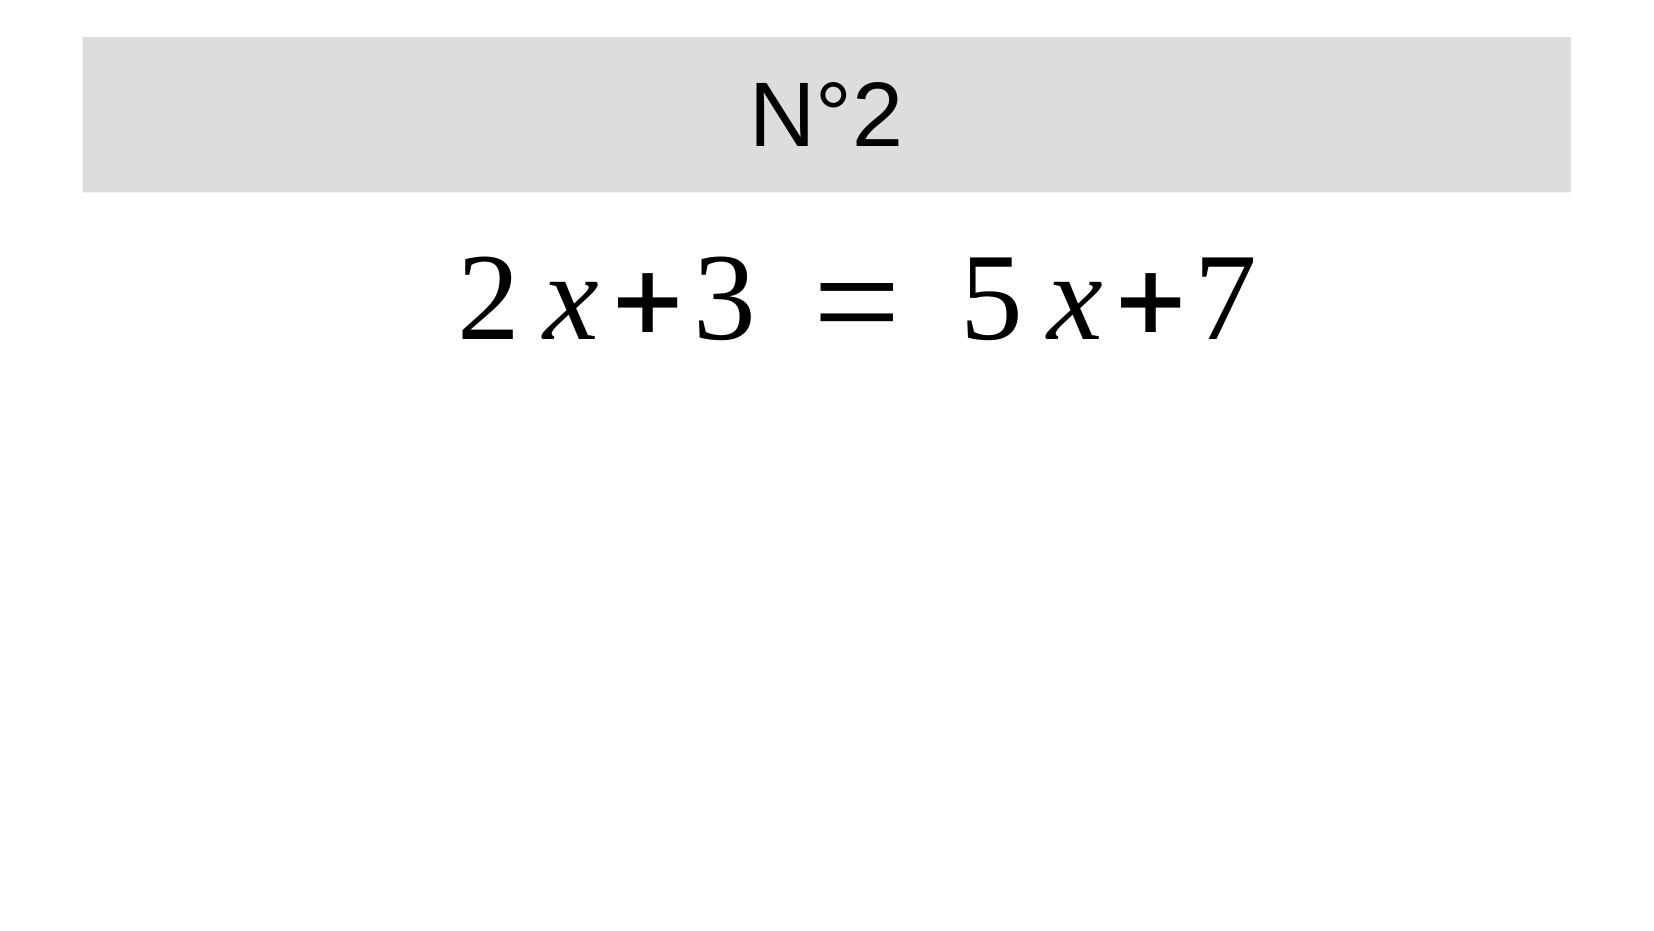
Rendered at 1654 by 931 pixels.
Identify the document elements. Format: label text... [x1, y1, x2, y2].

title N°2 [82, 37, 1571, 193]
chart [447, 228, 1264, 367]
